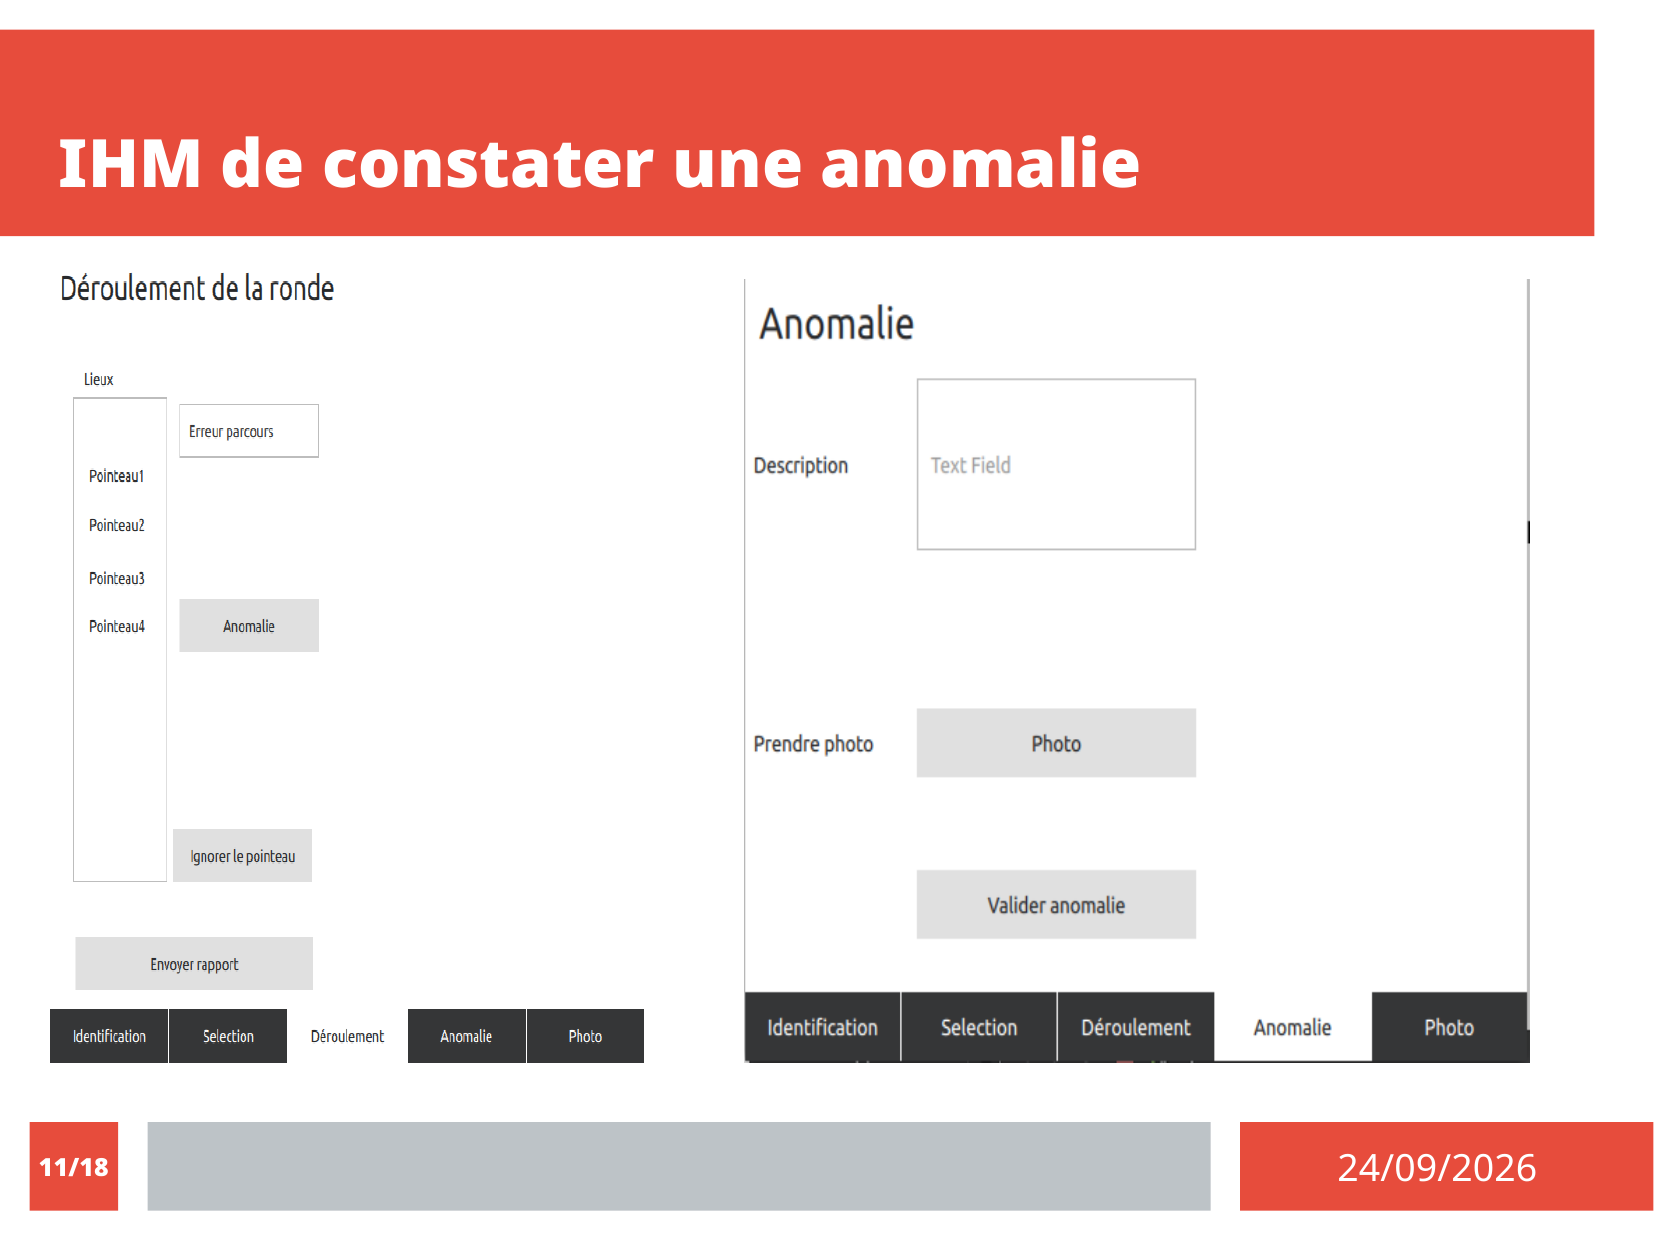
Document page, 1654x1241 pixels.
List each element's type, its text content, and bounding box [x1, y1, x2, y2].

picture [744, 279, 1530, 1063]
picture [50, 255, 644, 1063]
title IHM de constater une anomalie [59, 59, 1595, 207]
